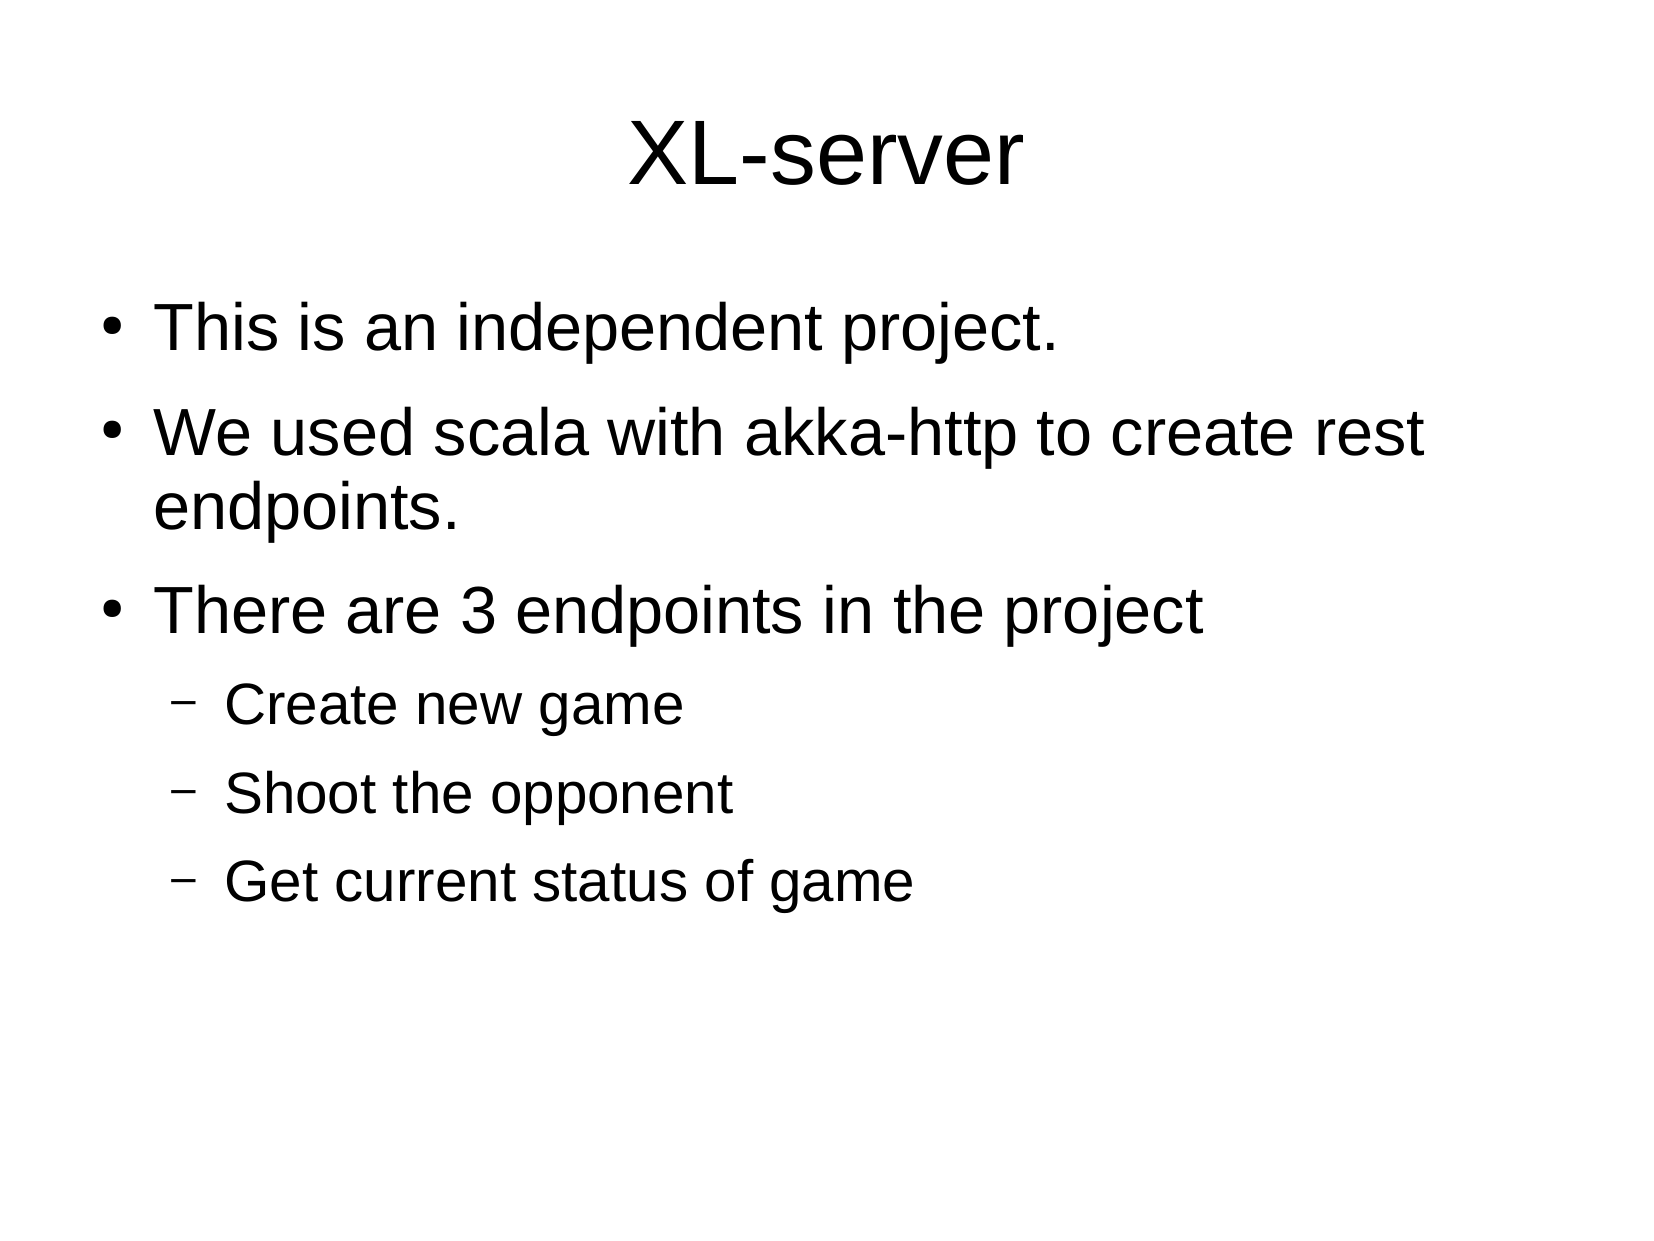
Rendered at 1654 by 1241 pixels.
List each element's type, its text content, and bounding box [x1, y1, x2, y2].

list This is an independent project. We used scala with akka-http to create rest endpoints. There are 3 endpoints in the project Create new game Shoot the opponent Get current status of game [82, 290, 1571, 1010]
title XL-server [82, 49, 1571, 257]
